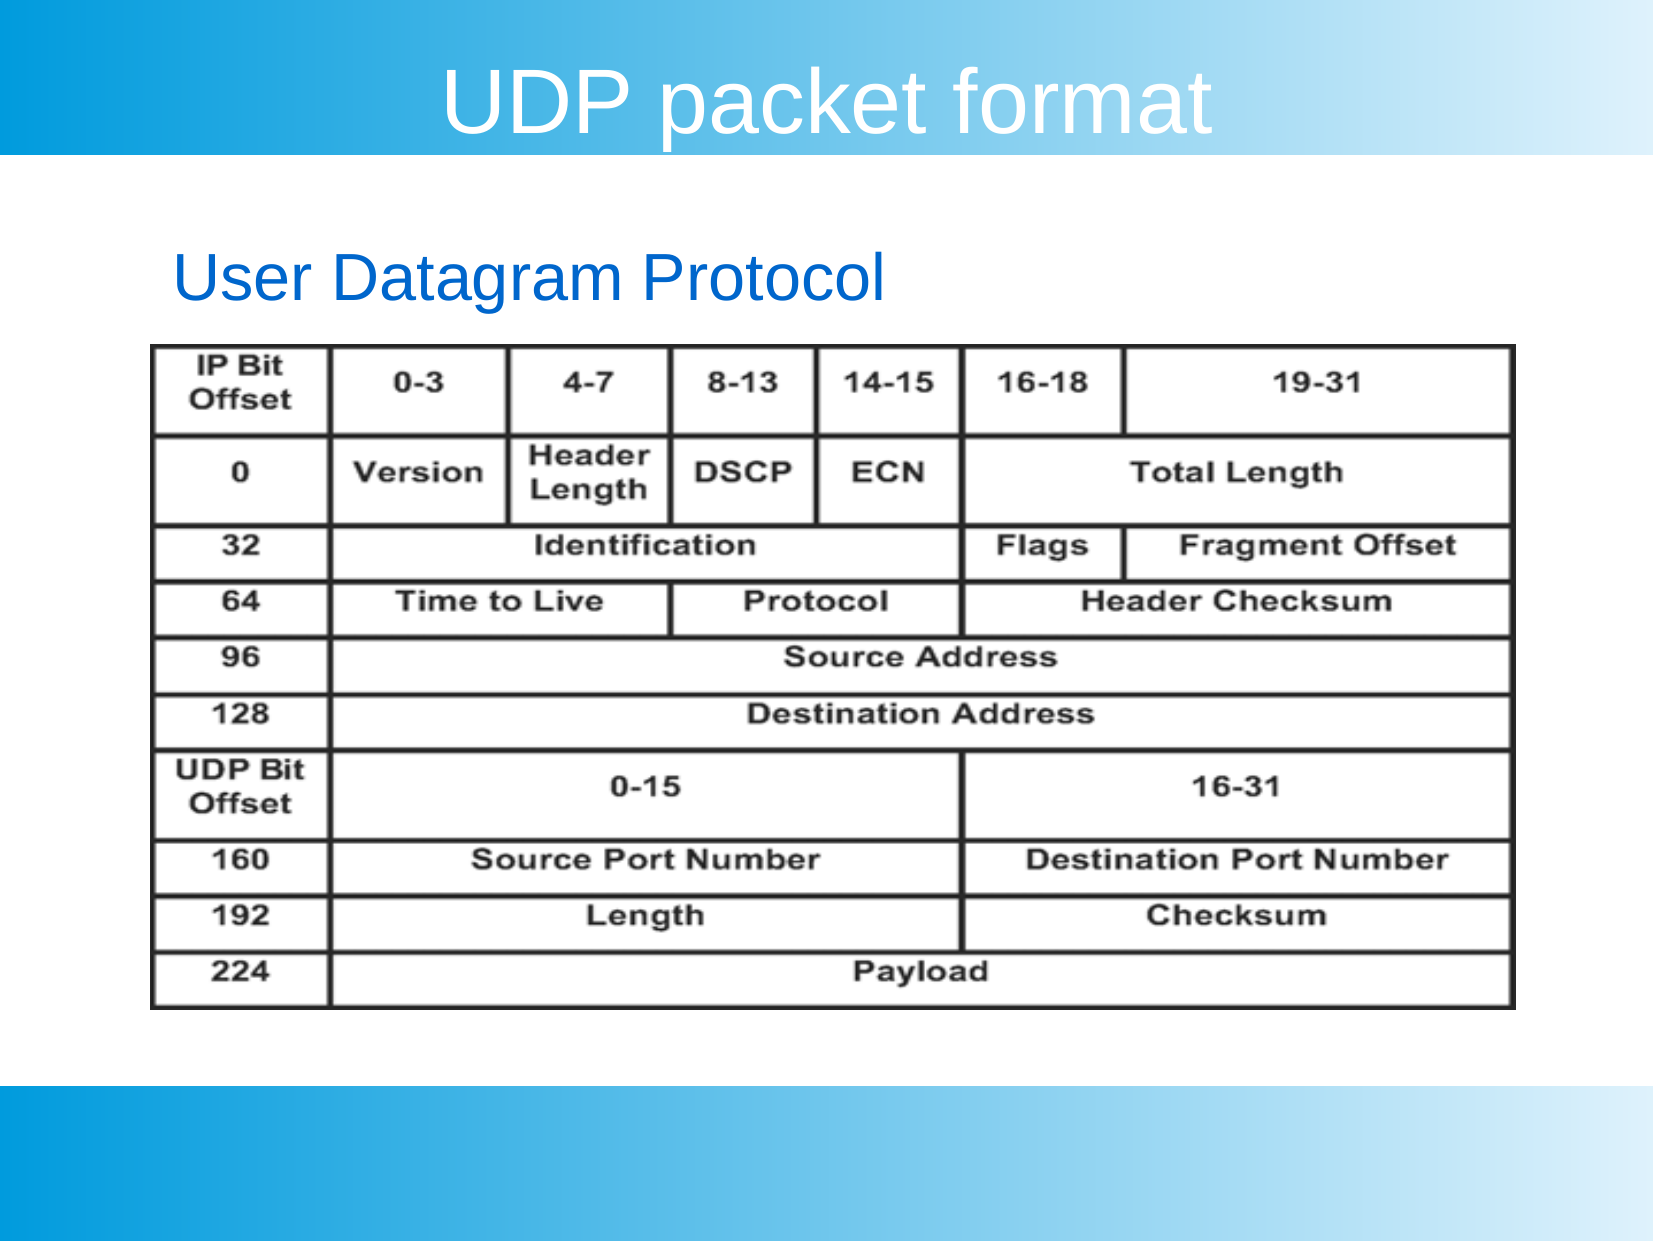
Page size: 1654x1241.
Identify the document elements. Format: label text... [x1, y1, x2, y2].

title UDP packet format [82, 49, 1571, 155]
picture [150, 344, 1516, 1010]
list User Datagram Protocol [82, 240, 1571, 1010]
